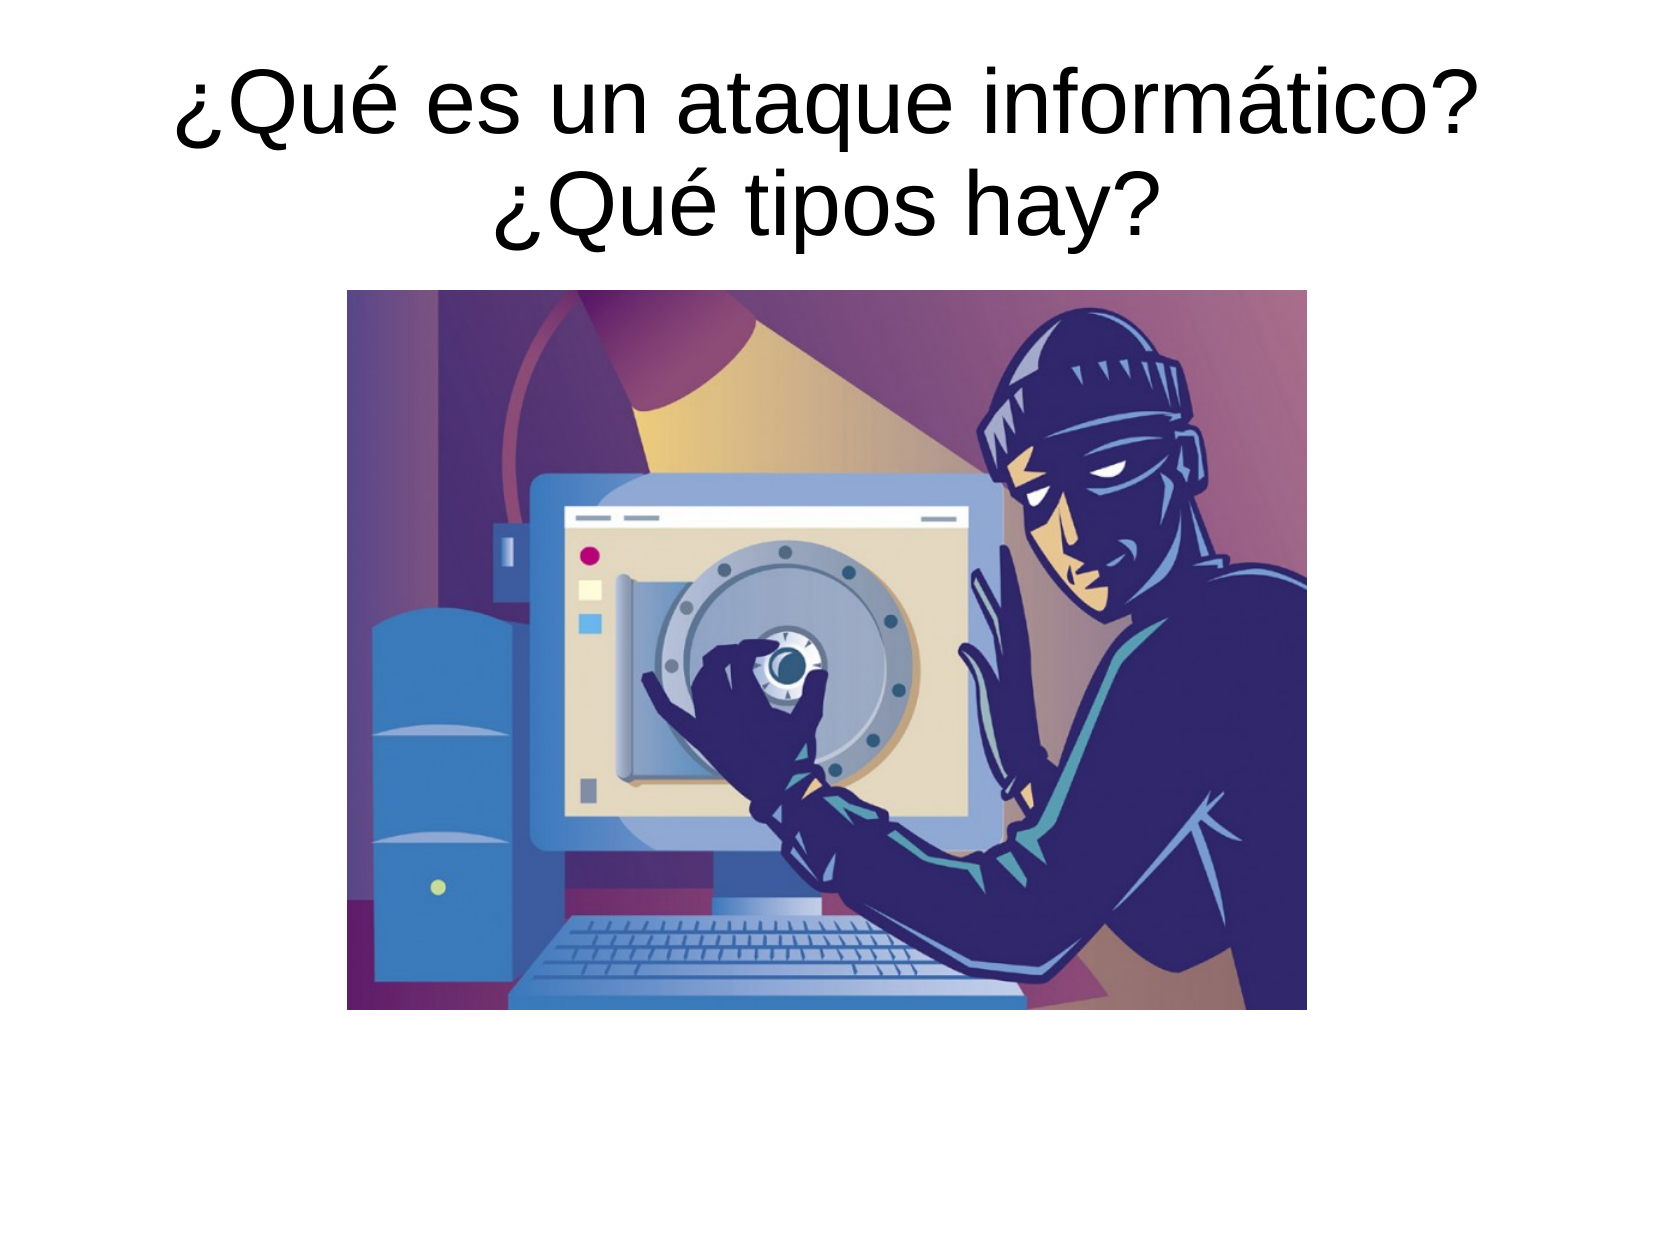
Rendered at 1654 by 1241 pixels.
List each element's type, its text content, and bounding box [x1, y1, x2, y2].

picture [347, 290, 1307, 1010]
title ¿Qué es un ataque informático?¿Qué tipos hay? [82, 49, 1571, 257]
text_box [864, 672, 1182, 934]
